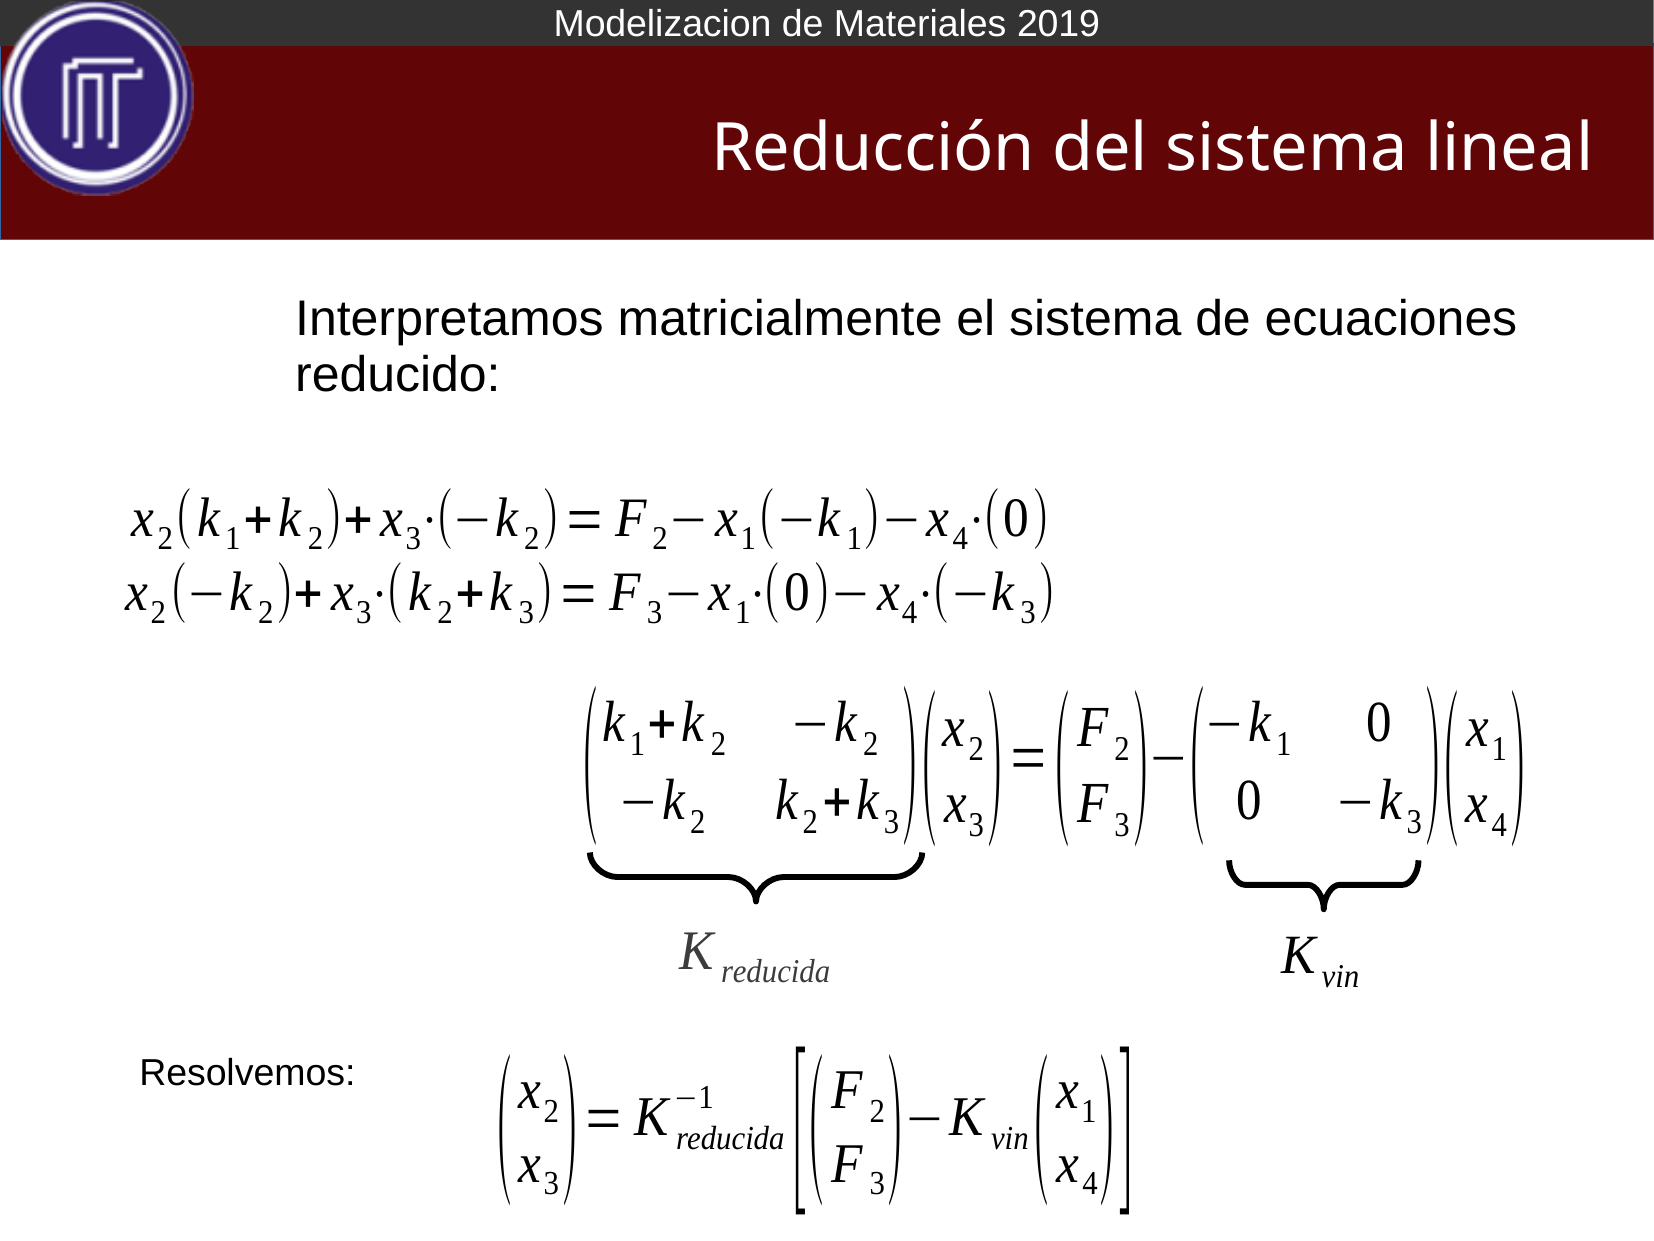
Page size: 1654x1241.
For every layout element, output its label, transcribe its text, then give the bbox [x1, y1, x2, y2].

title Reducción del sistema lineal [41, 70, 1654, 218]
chart [489, 1043, 1139, 1218]
chart [670, 919, 838, 990]
chart [1271, 925, 1367, 995]
picture [0, 0, 194, 196]
text_box Resolvemos: [124, 1043, 489, 1101]
list Interpretamos matricialmente el sistema de ecuaciones reducido: [82, 290, 1571, 455]
chart [576, 682, 1533, 851]
chart [116, 485, 1061, 632]
